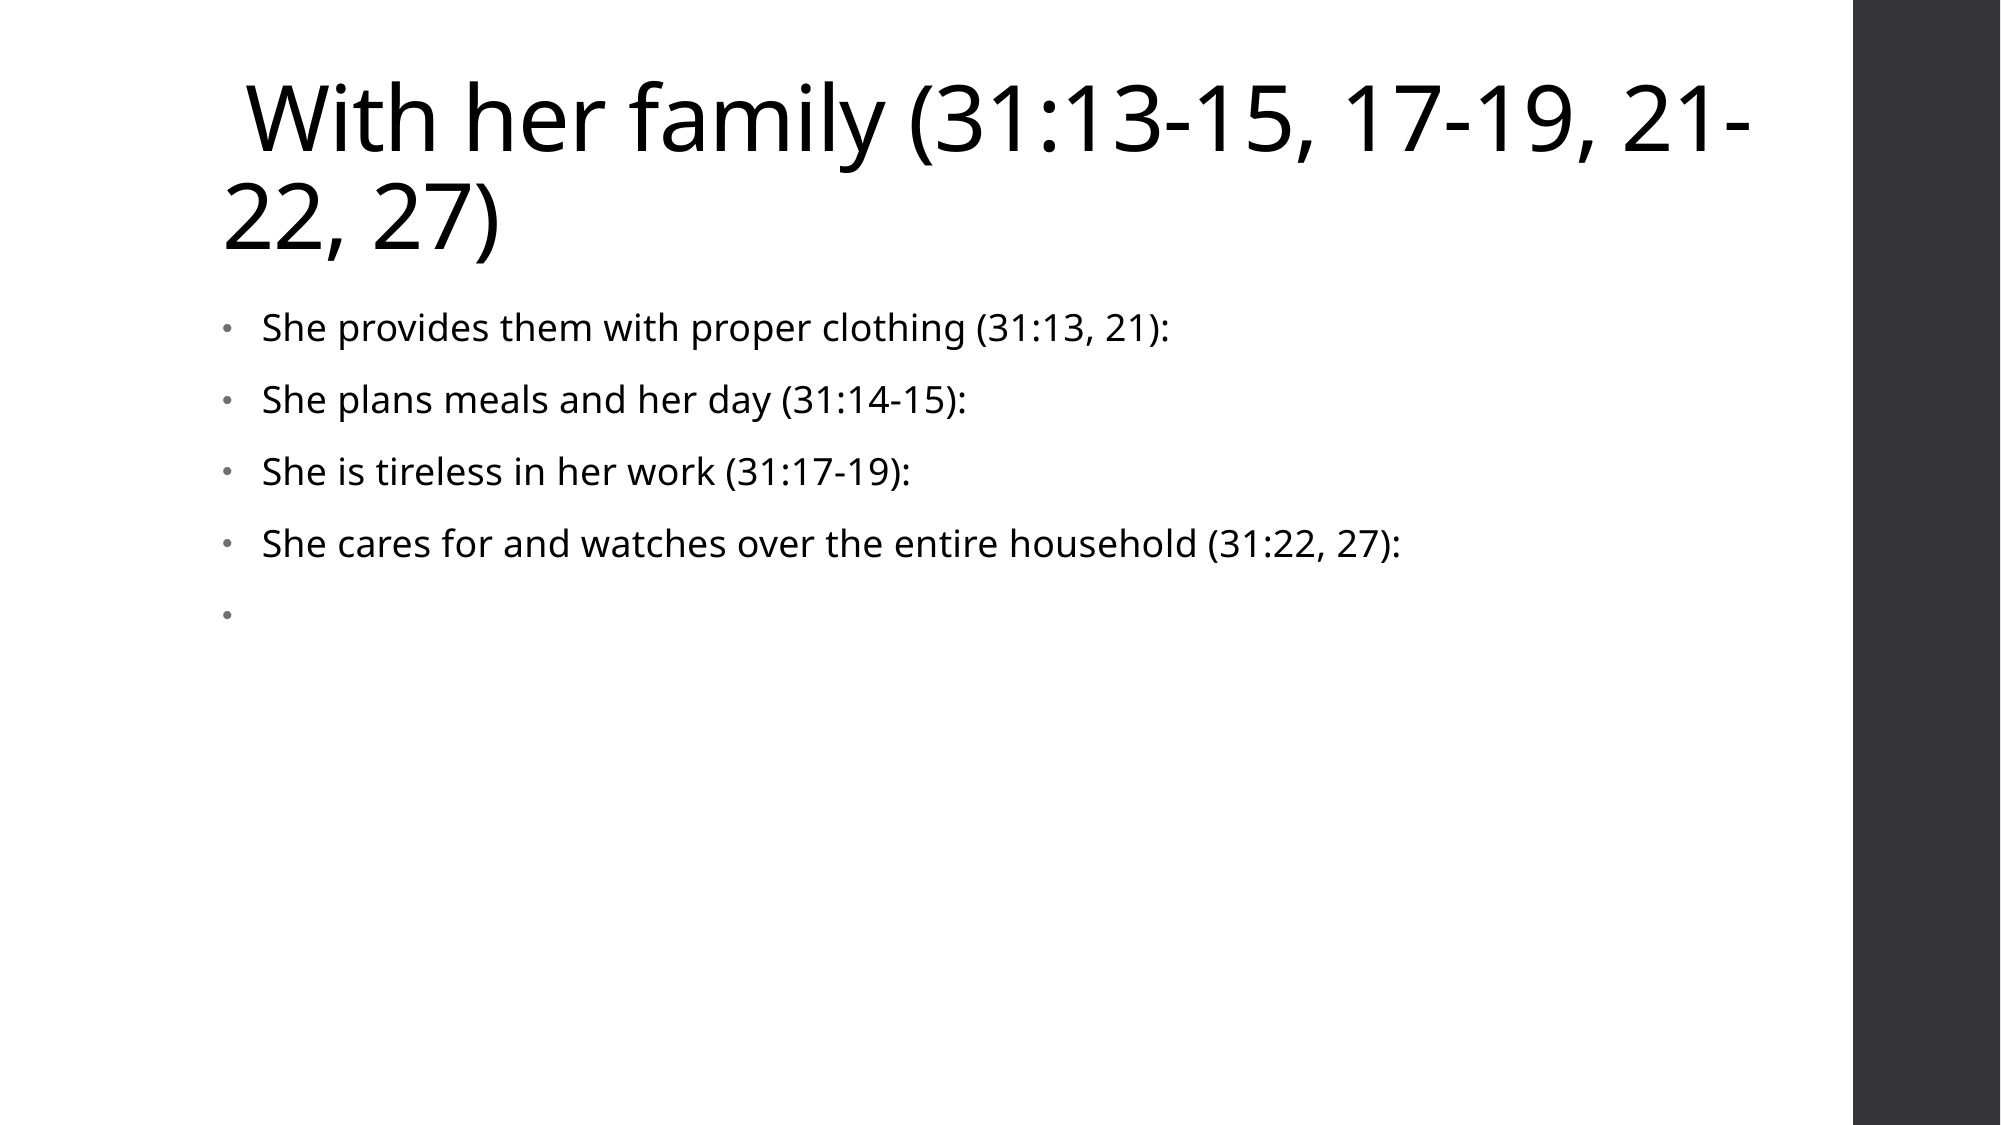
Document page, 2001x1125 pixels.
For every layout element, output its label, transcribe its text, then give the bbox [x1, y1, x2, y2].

list She provides them with proper clothing (31:13, 21): She plans meals and her day (31:14-15): She is tireless in her work (31:17-19): She cares for and watches over the entire household (31:22, 27): [206, 299, 1617, 1014]
title With her family (31:13-15, 17-19, 21-22, 27) [206, 60, 1797, 278]
